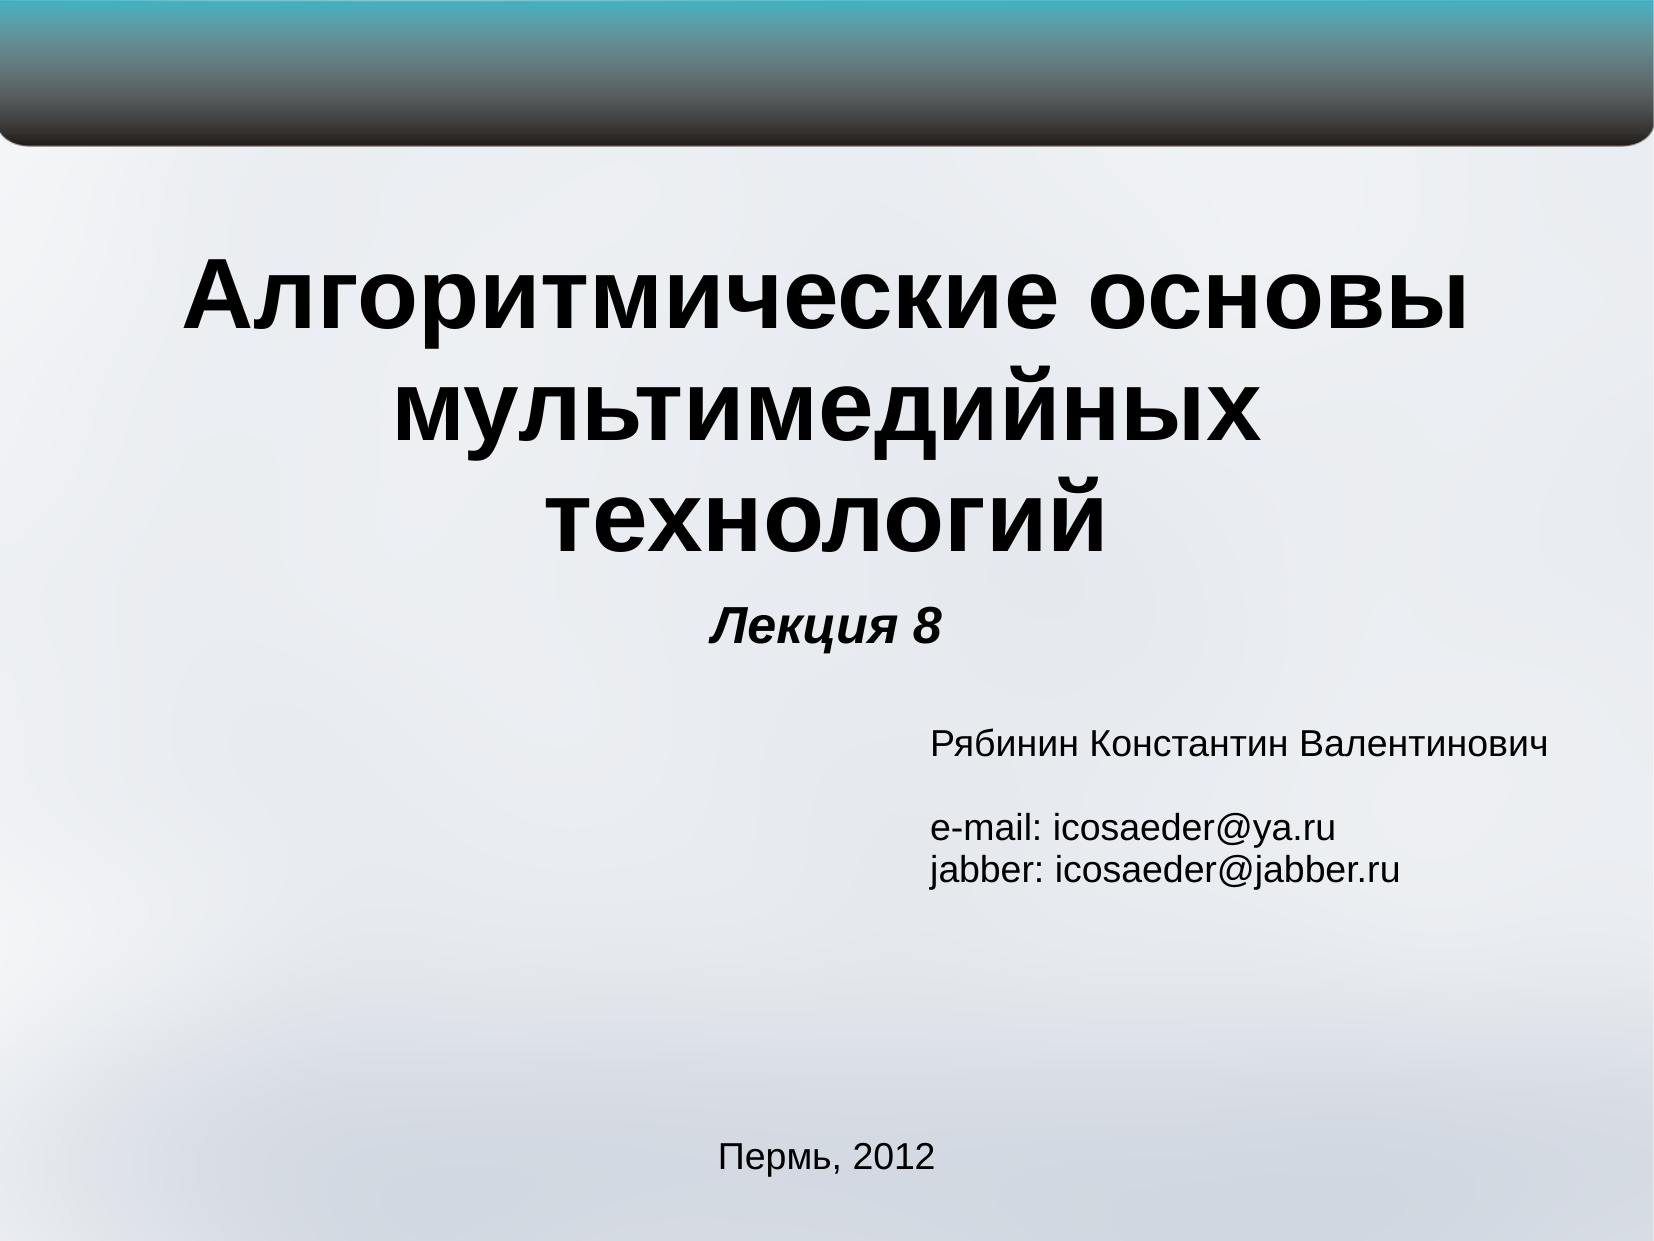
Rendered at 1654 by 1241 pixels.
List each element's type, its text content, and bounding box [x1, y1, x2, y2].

text_box Пермь, 2012 [590, 1128, 1063, 1186]
picture [0, 0, 1654, 1241]
text_box Алгоритмические основы мультимедийных технологий Лекция 8 [147, 230, 1506, 662]
text_box Рябинин Константин Валентинович e-mail: icosaeder@ya.ru jabber: icosaeder@jabber.ru [915, 714, 1595, 898]
